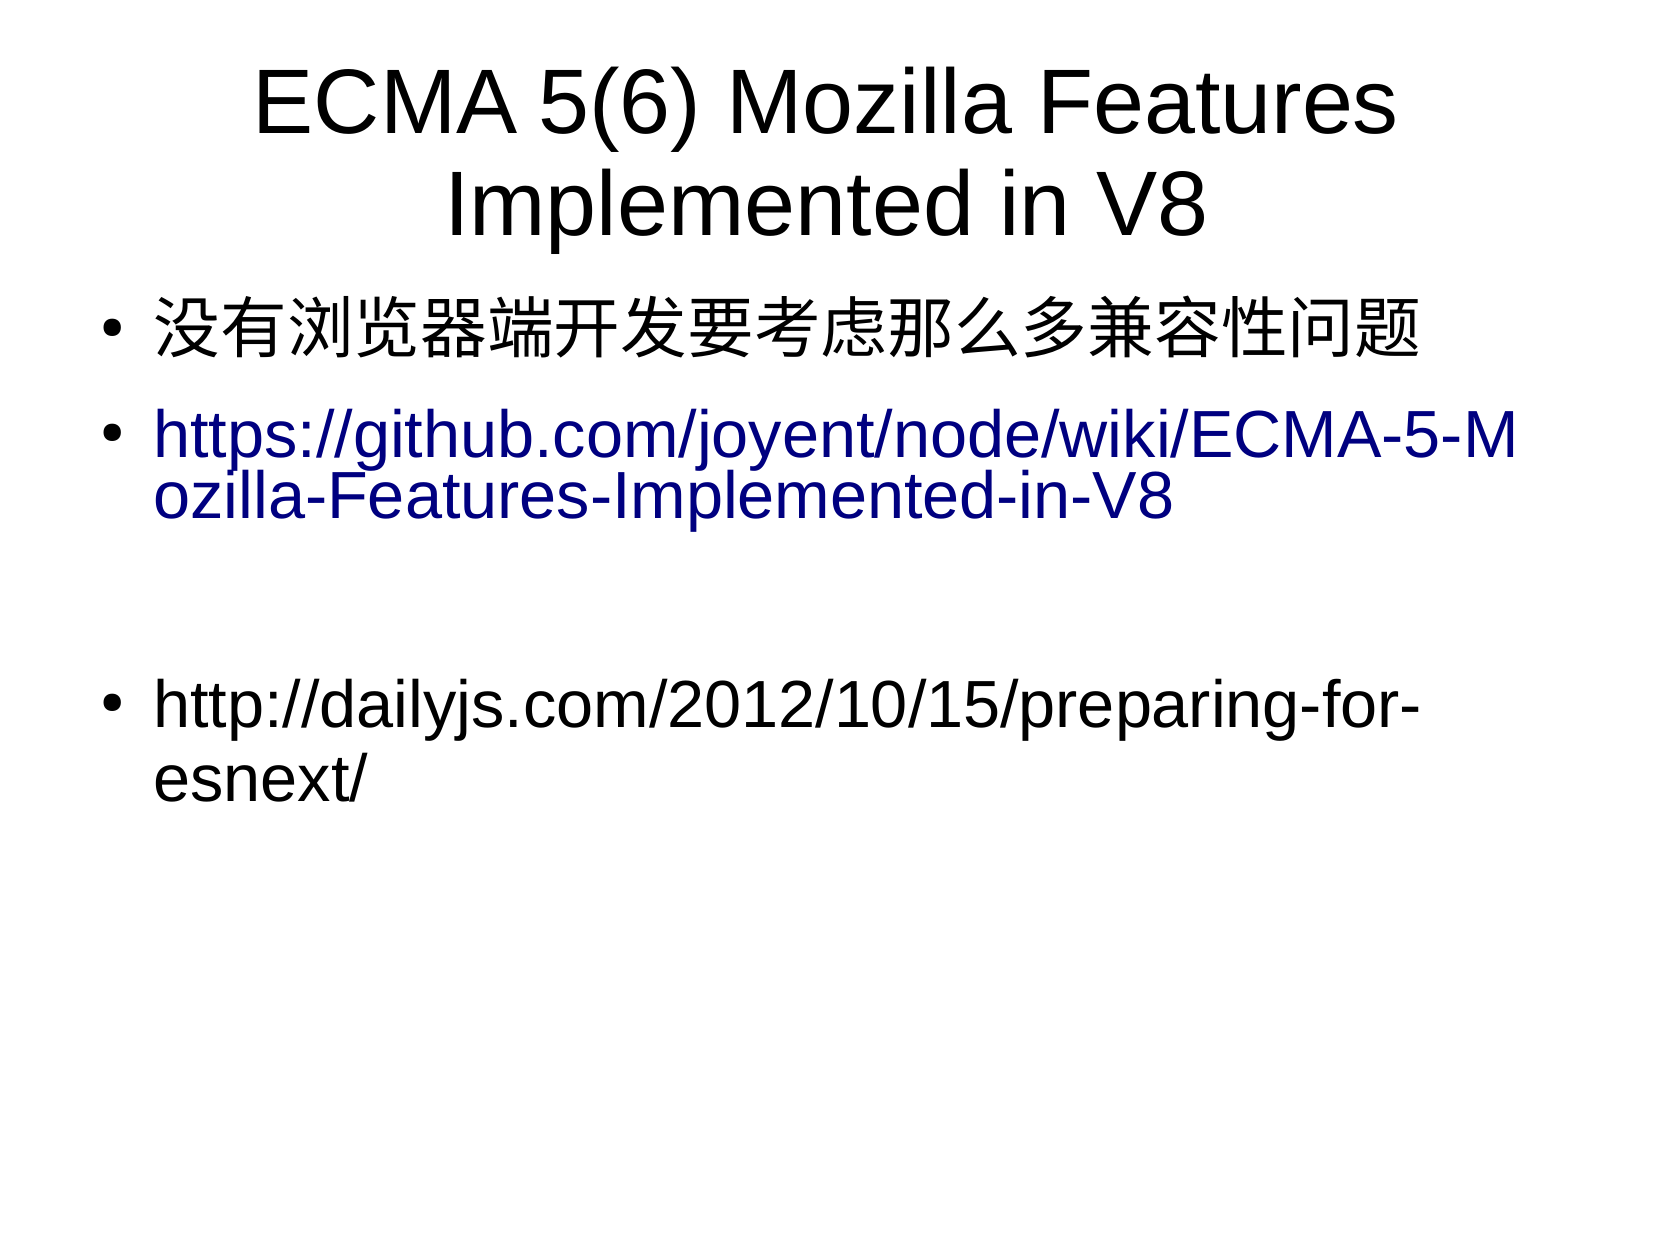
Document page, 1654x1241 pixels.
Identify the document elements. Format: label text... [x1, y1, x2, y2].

list 没有浏览器端开发要考虑那么多兼容性问题 https://github.com/joyent/node/wiki/ECMA-5-Mozilla-Features-Implemented-in-V8 http://dailyjs.com/2012/10/15/preparing-for-esnext/ [82, 290, 1538, 1010]
title ECMA 5(6) Mozilla Features Implemented in V8 [82, 49, 1571, 257]
